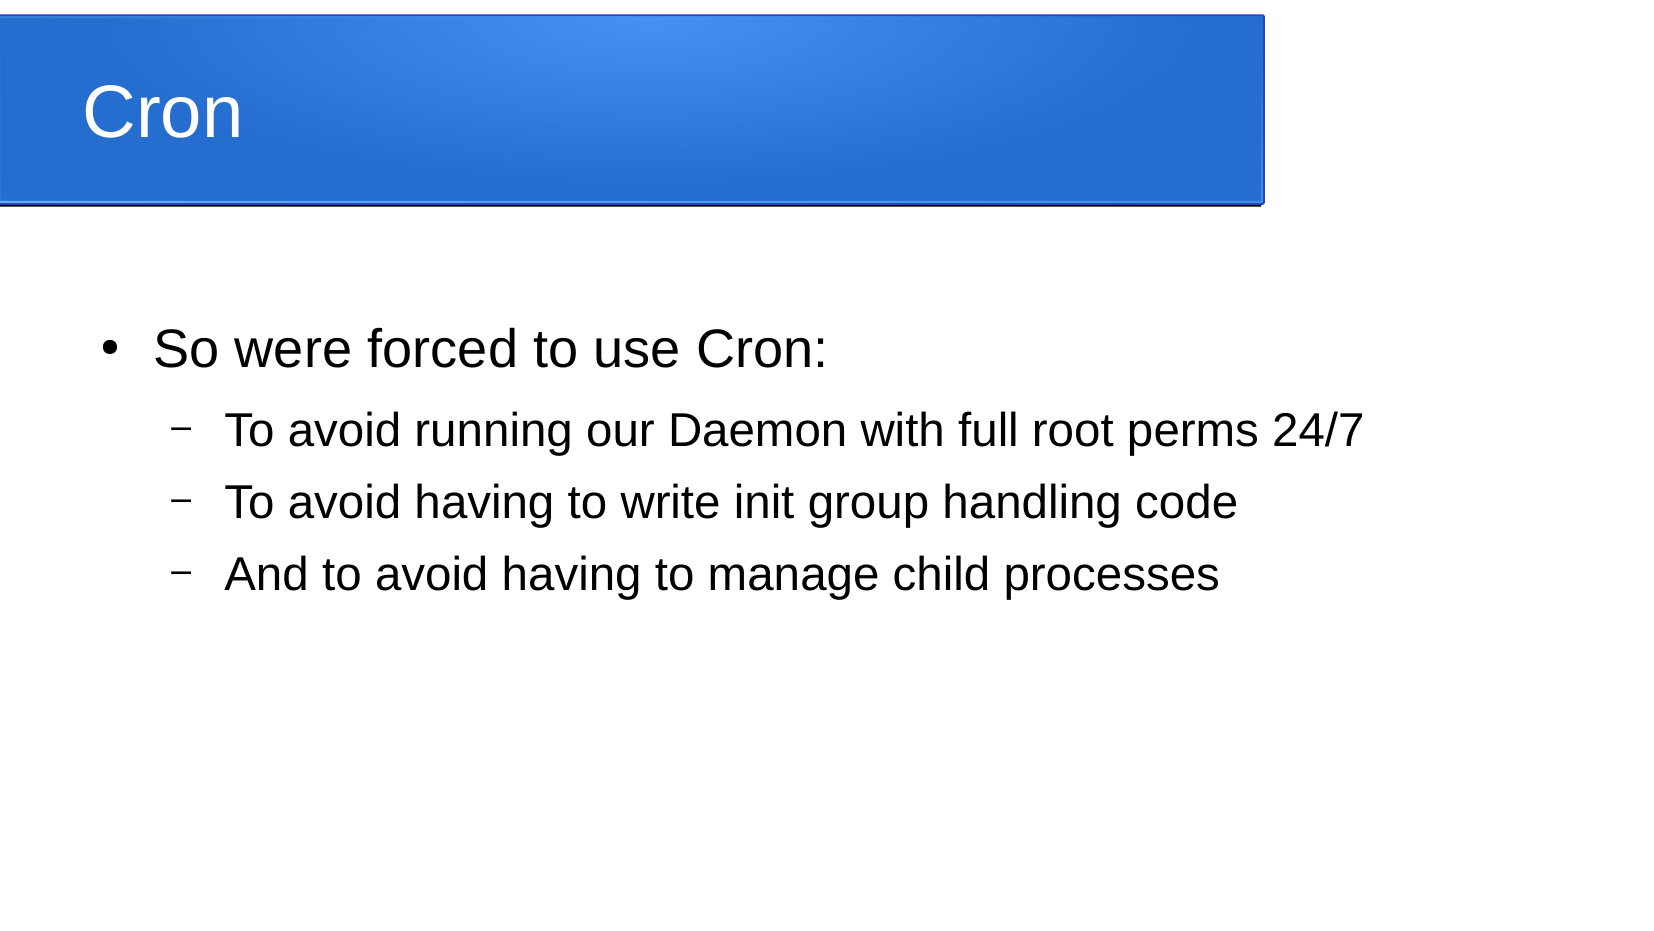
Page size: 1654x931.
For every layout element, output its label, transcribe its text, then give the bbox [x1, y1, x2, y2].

title Cron [82, 35, 1235, 189]
list So were forced to use Cron: To avoid running our Daemon with full root perms 24/7 To avoid having to write init group handling code And to avoid having to manage child processes [82, 318, 1571, 650]
